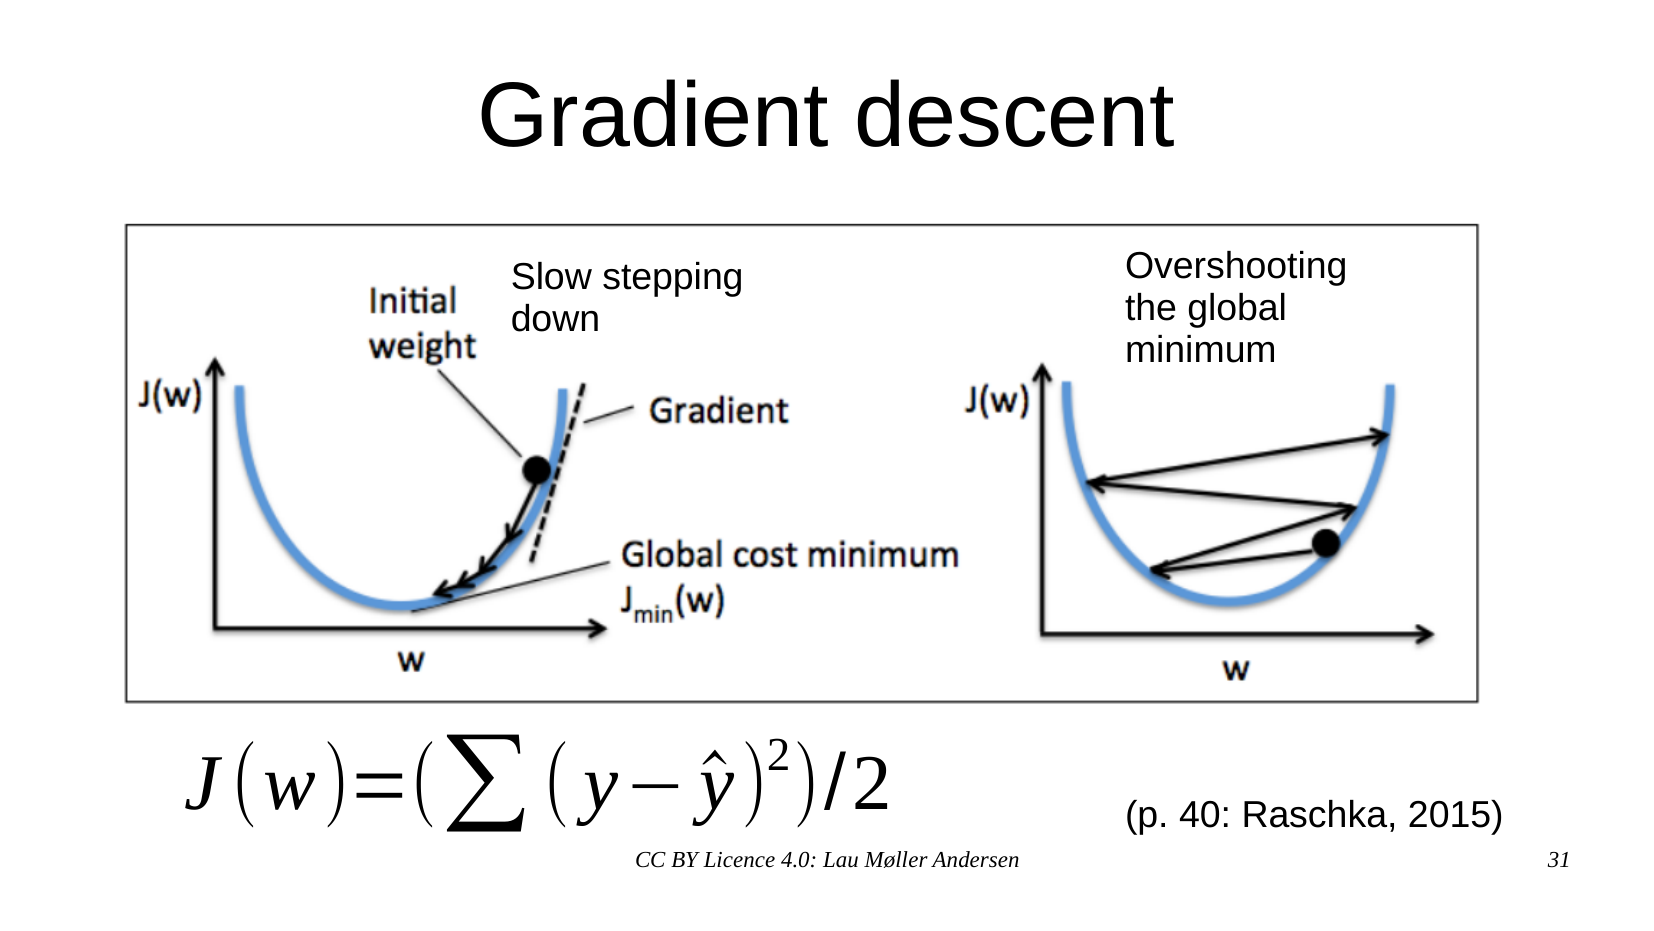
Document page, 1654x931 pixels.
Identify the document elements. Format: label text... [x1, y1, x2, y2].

picture [83, 217, 1570, 758]
text_box Overshooting the global minimum [1110, 237, 1418, 378]
title Gradient descent [82, 37, 1571, 193]
text_box Slow stepping down [496, 248, 804, 347]
text_box (p. 40: Raschka, 2015) [1110, 786, 1635, 886]
chart [174, 728, 899, 838]
